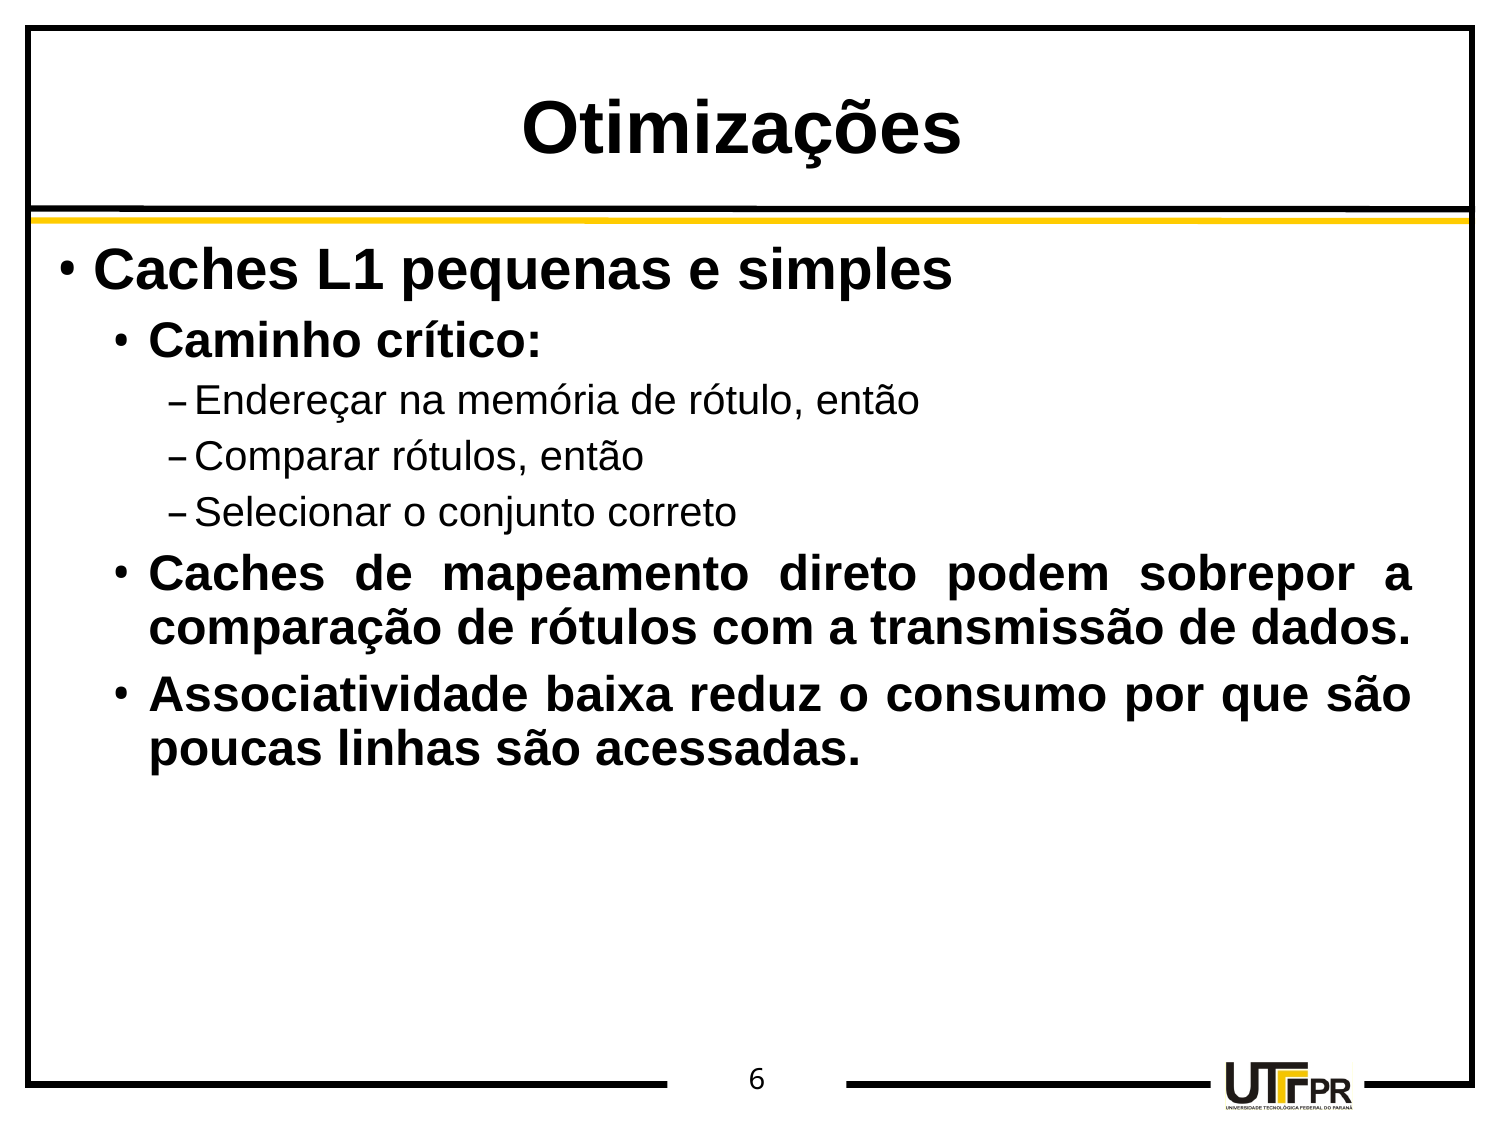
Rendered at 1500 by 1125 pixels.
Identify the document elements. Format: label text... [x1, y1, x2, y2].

list Caches L1 pequenas e simples Caminho crítico: Endereçar na memória de rótulo, então Comparar rótulos, então Selecionar o conjunto correto Caches de mapeamento direto podem sobrepor a comparação de rótulos com a transmissão de dados. Associatividade baixa reduz o consumo por que são poucas linhas são acessadas. [41, 231, 1477, 1071]
title Otimizações [29, 85, 1477, 180]
picture [1225, 1071, 1353, 1110]
